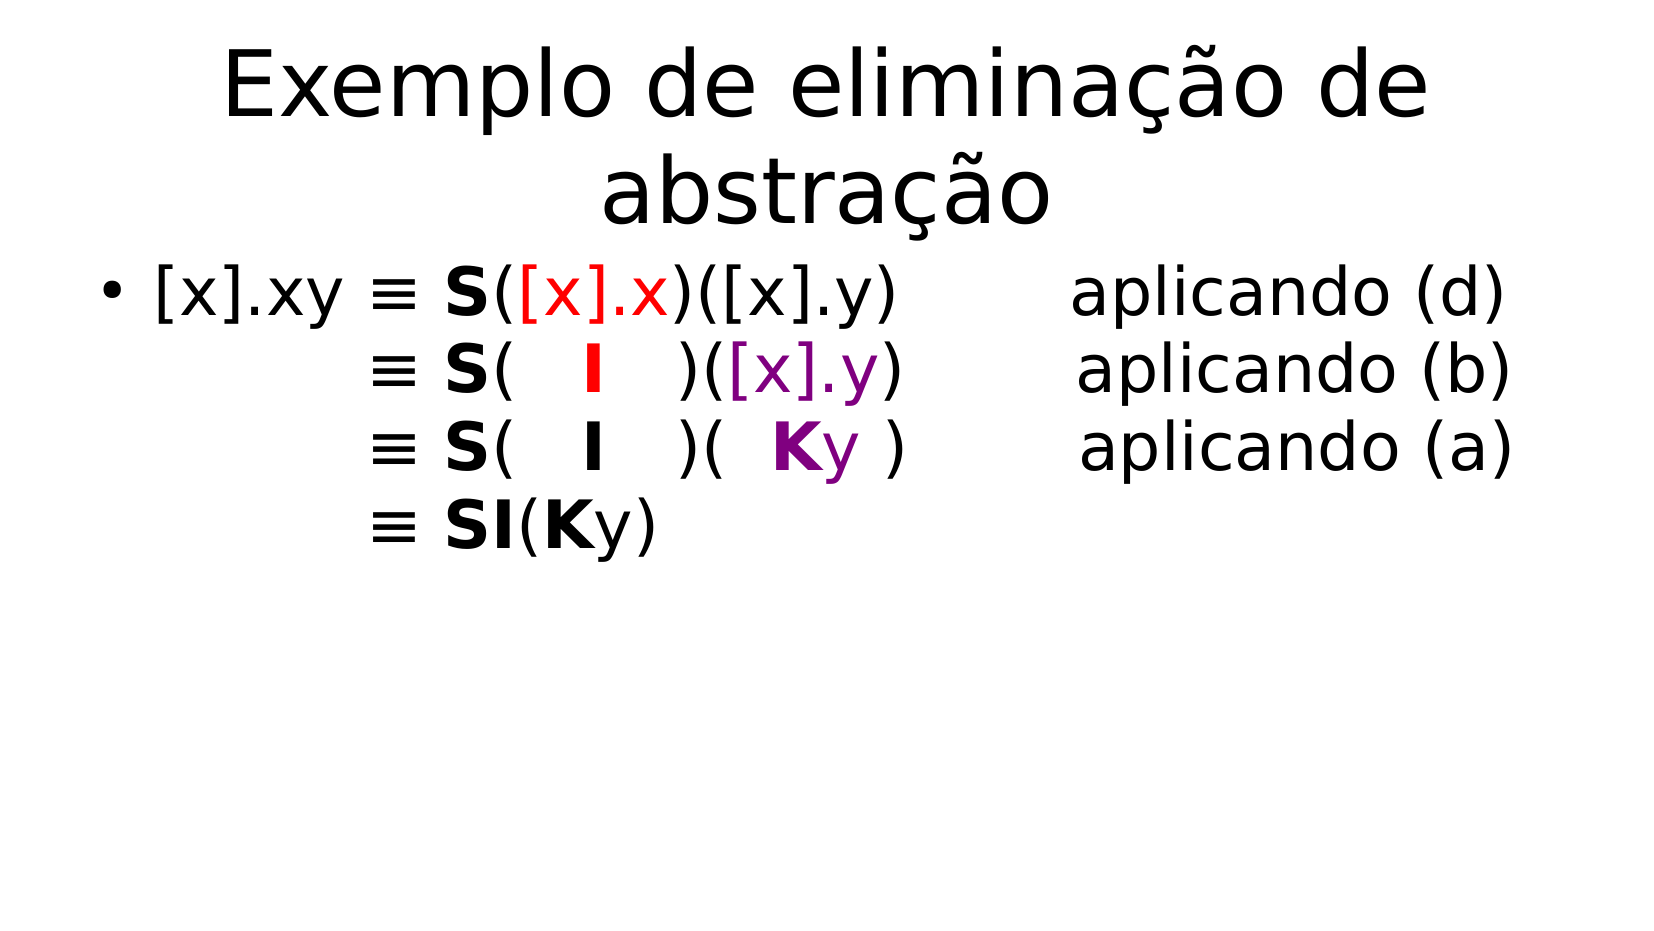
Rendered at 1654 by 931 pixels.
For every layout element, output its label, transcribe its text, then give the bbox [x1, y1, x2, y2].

title Exemplo de eliminação de abstração [82, 31, 1571, 246]
list [x].xy ≡ S([x].x)([x].y) aplicando (d) ≡ S( I )([x].y) aplicando (b) ≡ S( I )( Ky ) aplicando (a) ≡ SI(Ky) [82, 253, 1571, 793]
